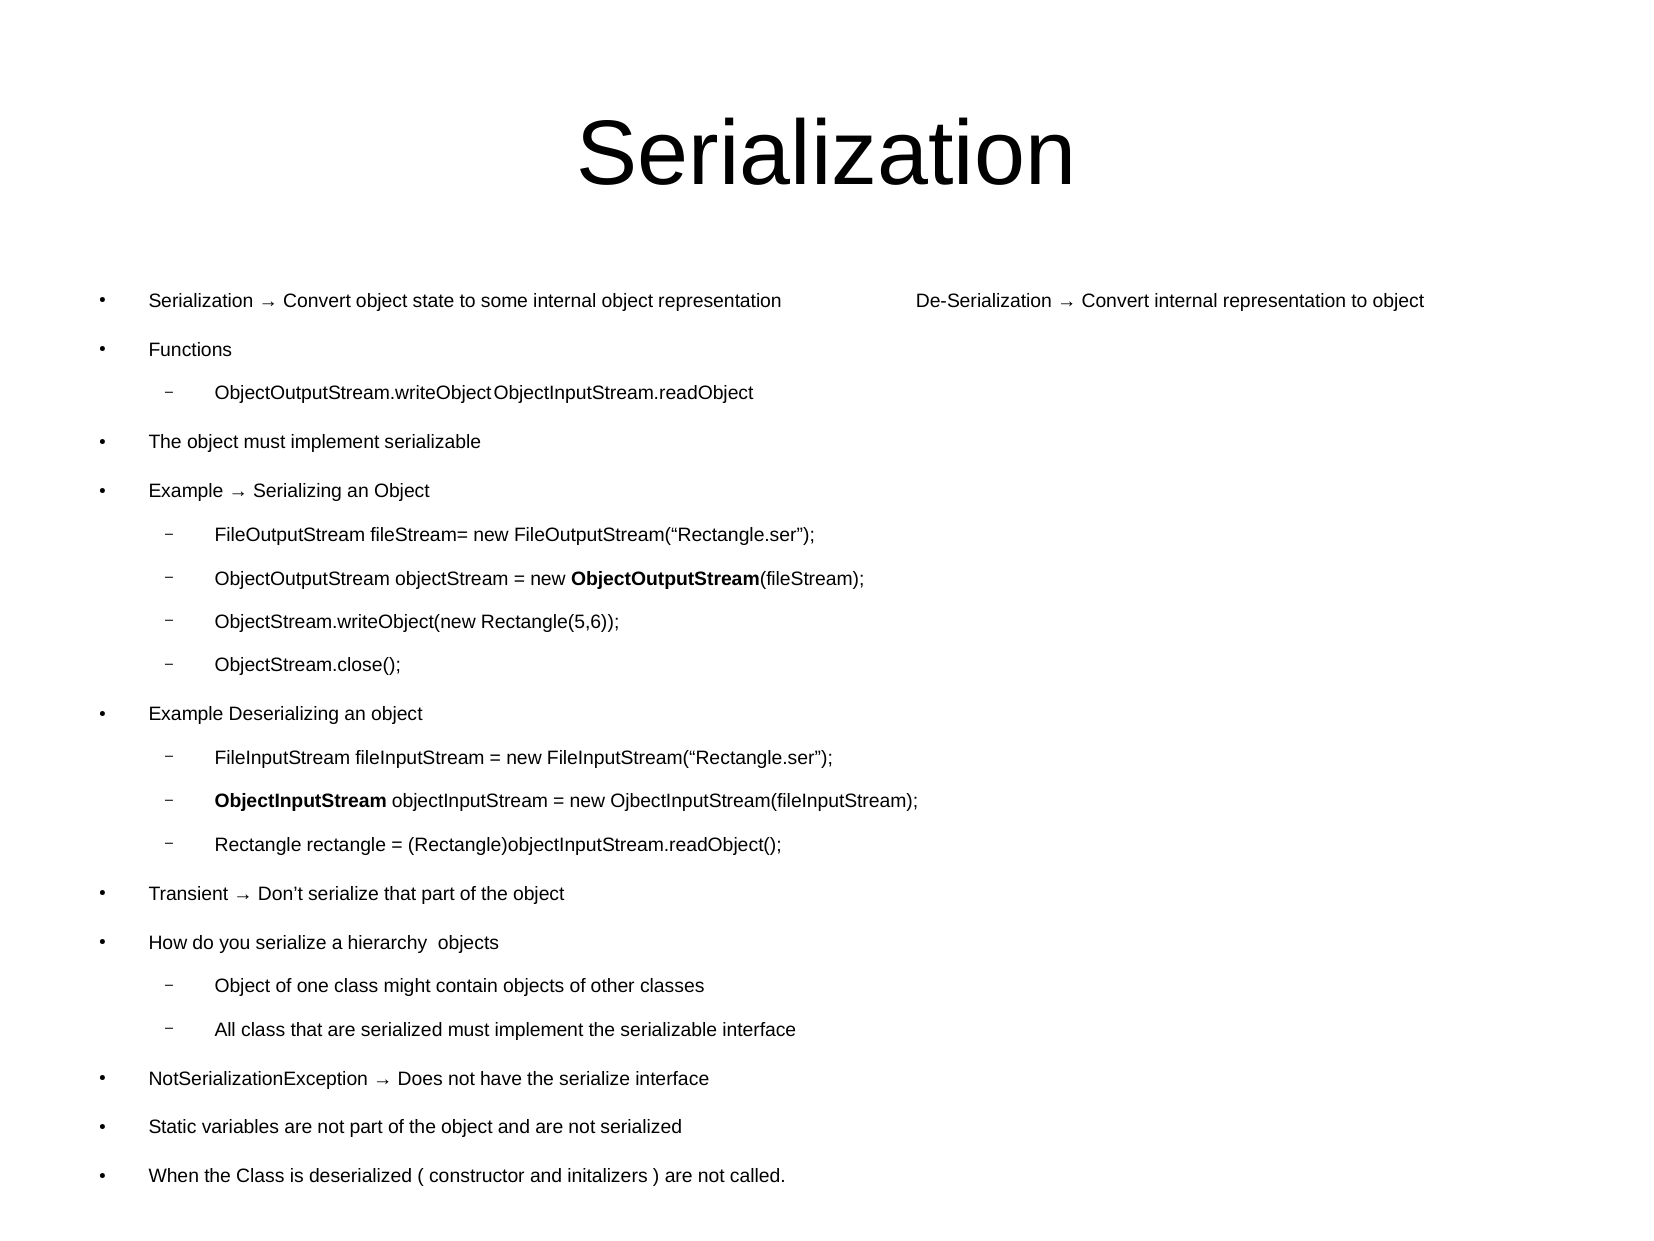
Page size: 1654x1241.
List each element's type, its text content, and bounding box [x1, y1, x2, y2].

title Serialization [82, 49, 1571, 257]
list Serialization → Convert object state to some internal object representation De-Serialization → Convert internal representation to object Functions ObjectOutputStream.writeObject ObjectInputStream.readObject The object must implement serializable Example → Serializing an Object FileOutputStream fileStream= new FileOutputStream(“Rectangle.ser”); ObjectOutputStream objectStream = new ObjectOutputStream(fileStream); ObjectStream.writeObject(new Rectangle(5,6)); ObjectStream.close(); Example Deserializing an object FileInputStream fileInputStream = new FileInputStream(“Rectangle.ser”); ObjectInputStream objectInputStream = new OjbectInputStream(fileInputStream); Rectangle rectangle = (Rectangle)objectInputStream.readObject(); Transient → Don’t serialize that part of the object How do you serialize a hierarchy objects Object of one class might contain objects of other classes All class that are serialized must implement the serializable interface NotSerializationException → Does not have the serialize interface Static variables are not part of the object and are not serialized When the Class is deserialized ( constructor and initalizers ) are not called. [82, 290, 1571, 1201]
